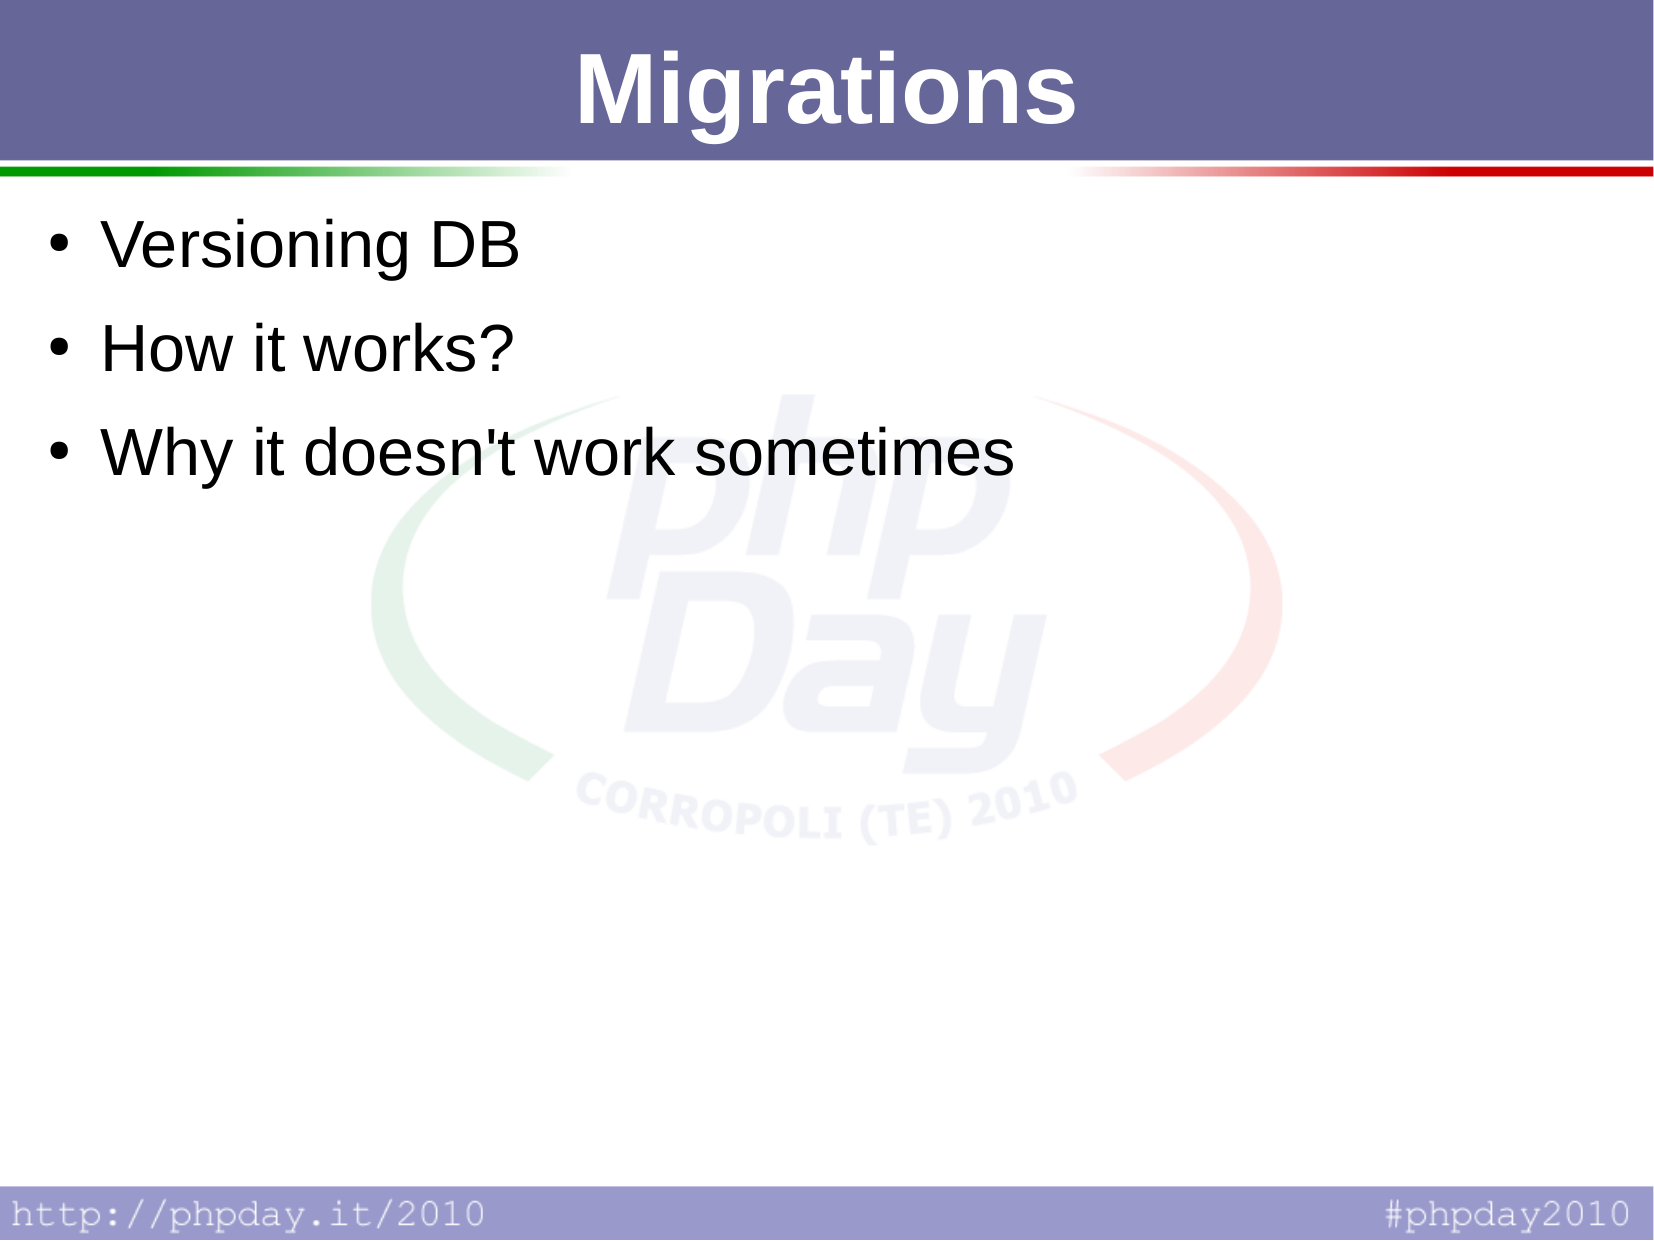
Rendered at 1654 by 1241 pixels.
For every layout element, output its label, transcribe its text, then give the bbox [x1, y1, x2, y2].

picture [0, 0, 1654, 1240]
title Migrations [29, 7, 1625, 170]
list Versioning DB How it works? Why it doesn't work sometimes [29, 206, 1625, 1094]
